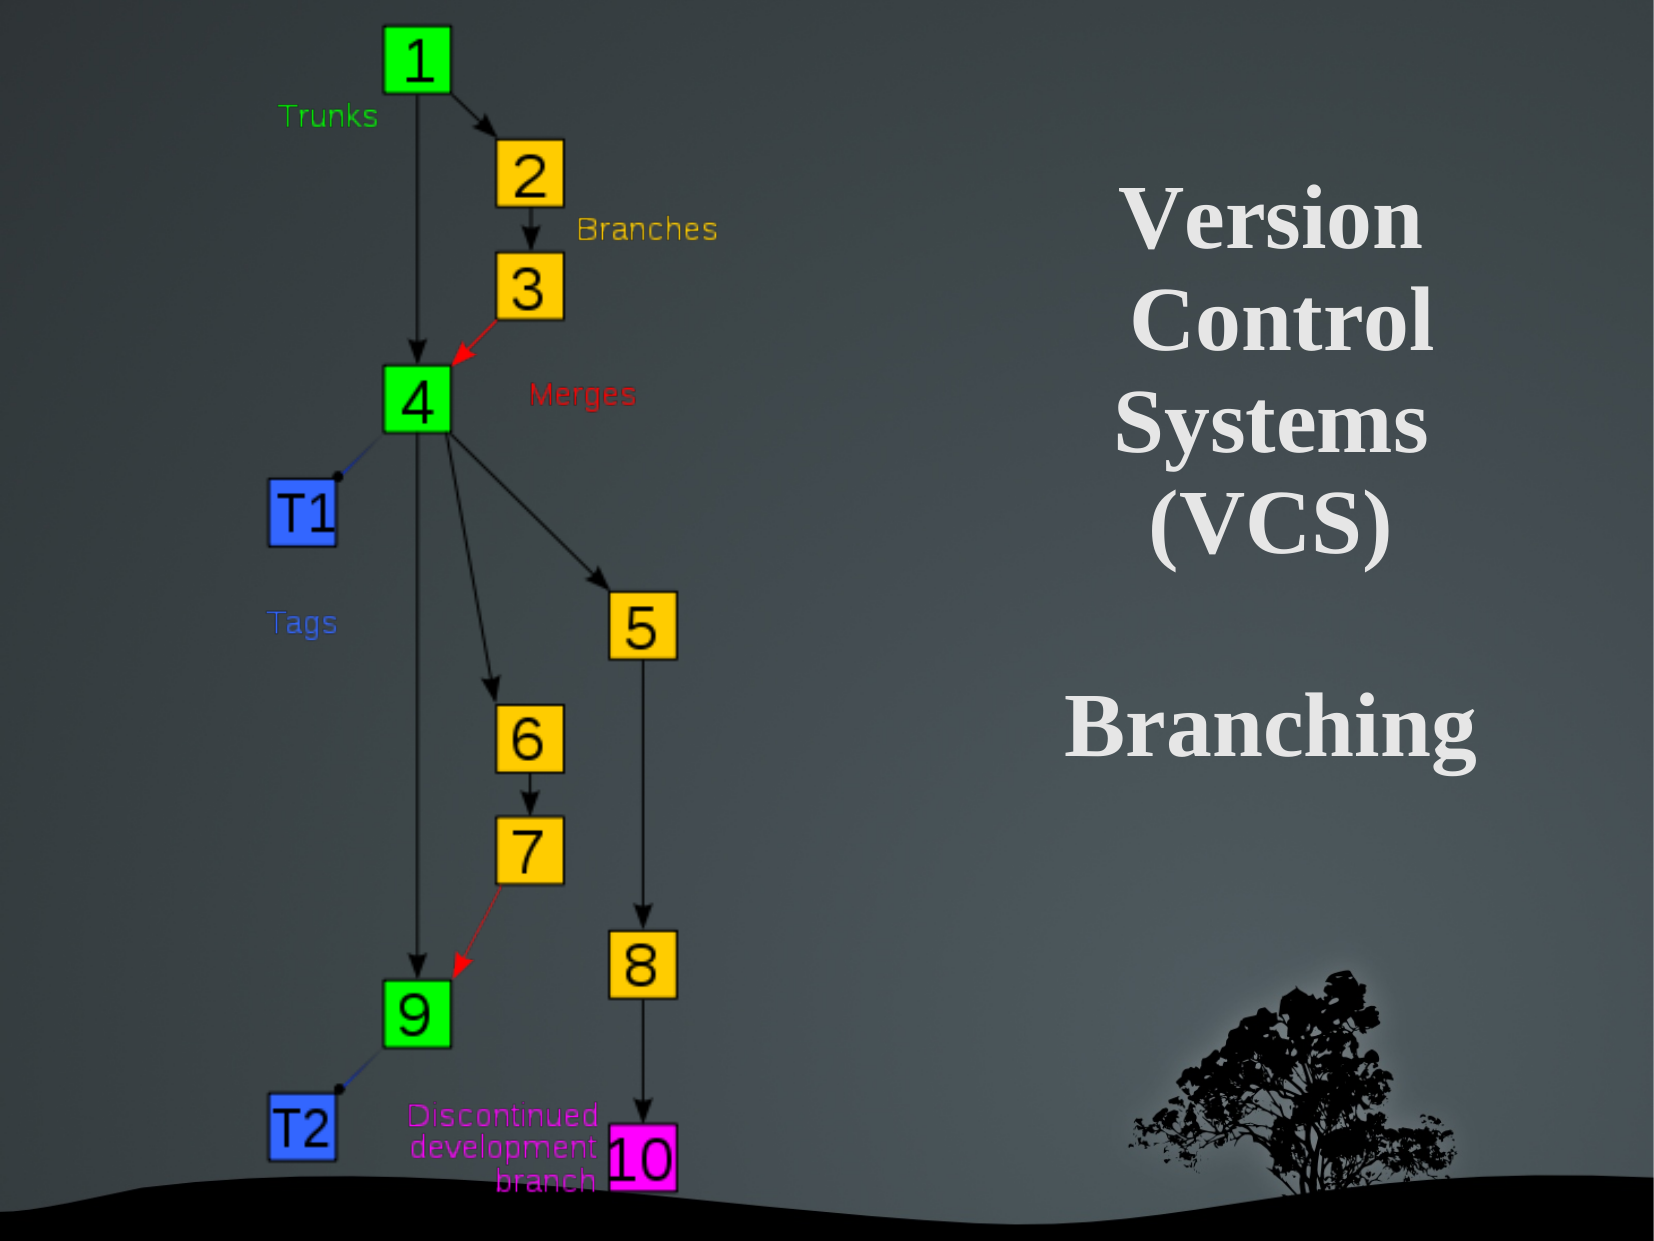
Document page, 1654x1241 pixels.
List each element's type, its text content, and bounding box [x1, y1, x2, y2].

title Version Control Systems (VCS) Branching [975, 112, 1568, 832]
picture [0, 0, 1654, 1241]
